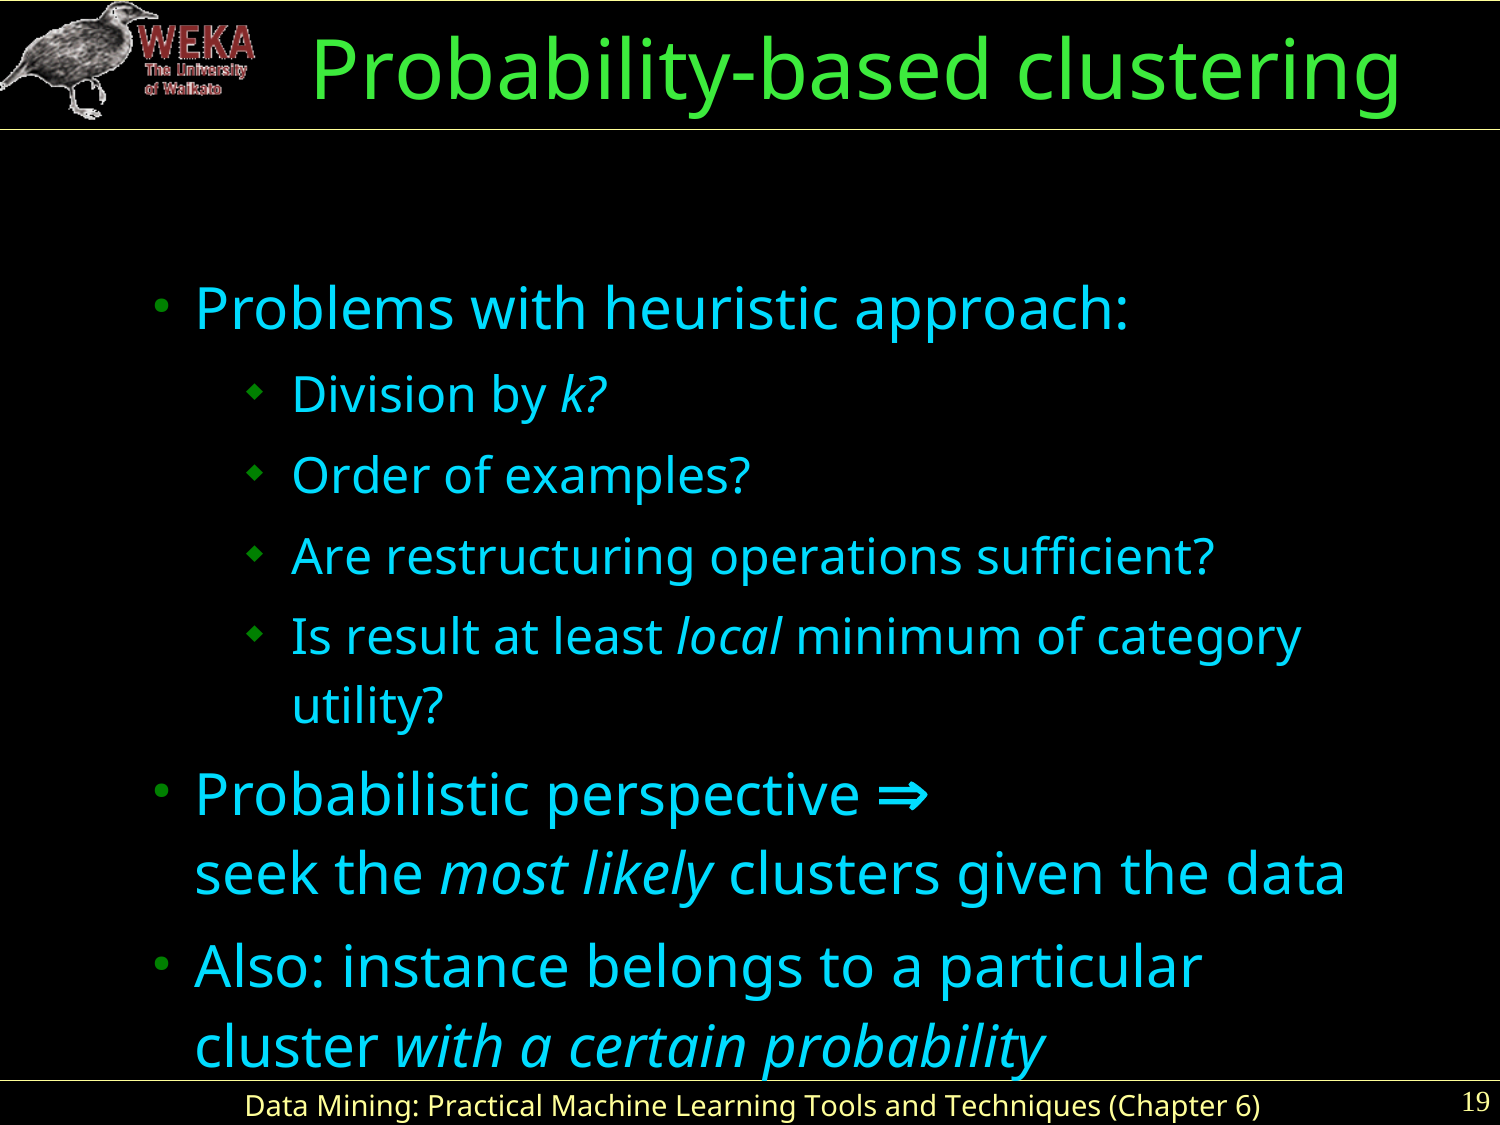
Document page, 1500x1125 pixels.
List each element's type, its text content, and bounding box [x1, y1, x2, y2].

title Probability-based clustering [295, 0, 1500, 148]
list Problems with heuristic approach: Division by k? Order of examples? Are restructuring operations sufficient? Is result at least local minimum of category utility? Probabilistic perspective  seek the most likely clusters given the data Also: instance belongs to a particular cluster with a certain probability [137, 260, 1413, 1023]
picture [0, 1, 266, 129]
